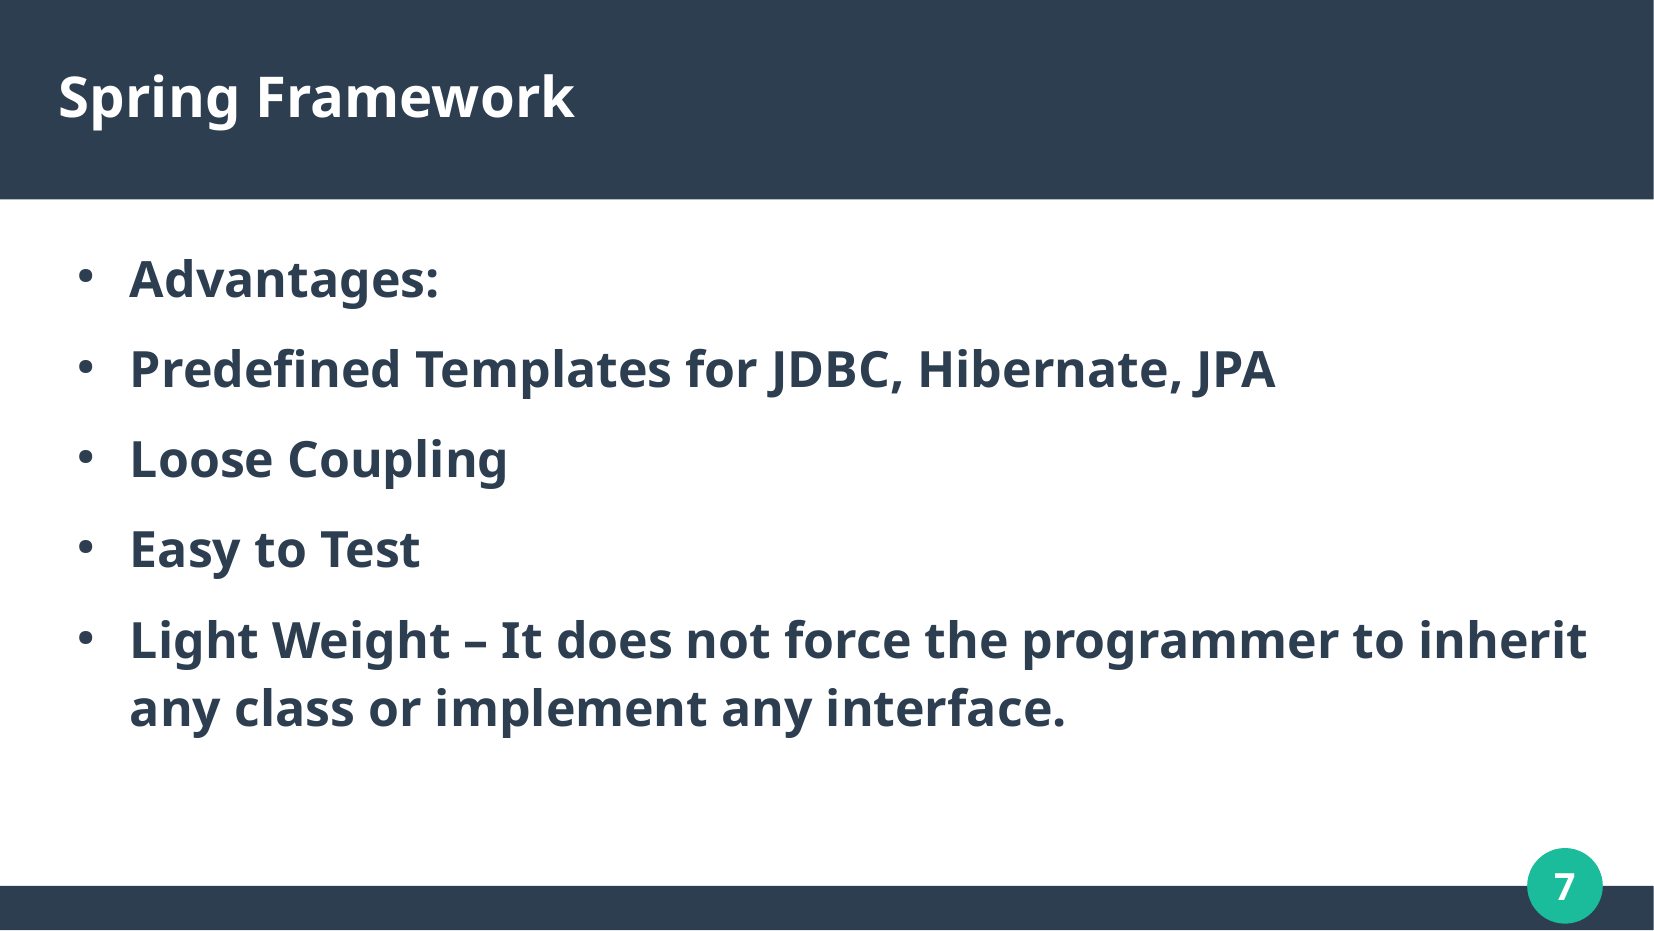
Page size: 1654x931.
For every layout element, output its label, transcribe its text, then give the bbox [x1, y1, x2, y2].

title Spring Framework [59, 37, 1595, 155]
list Advantages: Predefined Templates for JDBC, Hibernate, JPA Loose Coupling Easy to Test Light Weight – It does not force the programmer to inherit any class or implement any interface. [59, 243, 1595, 864]
